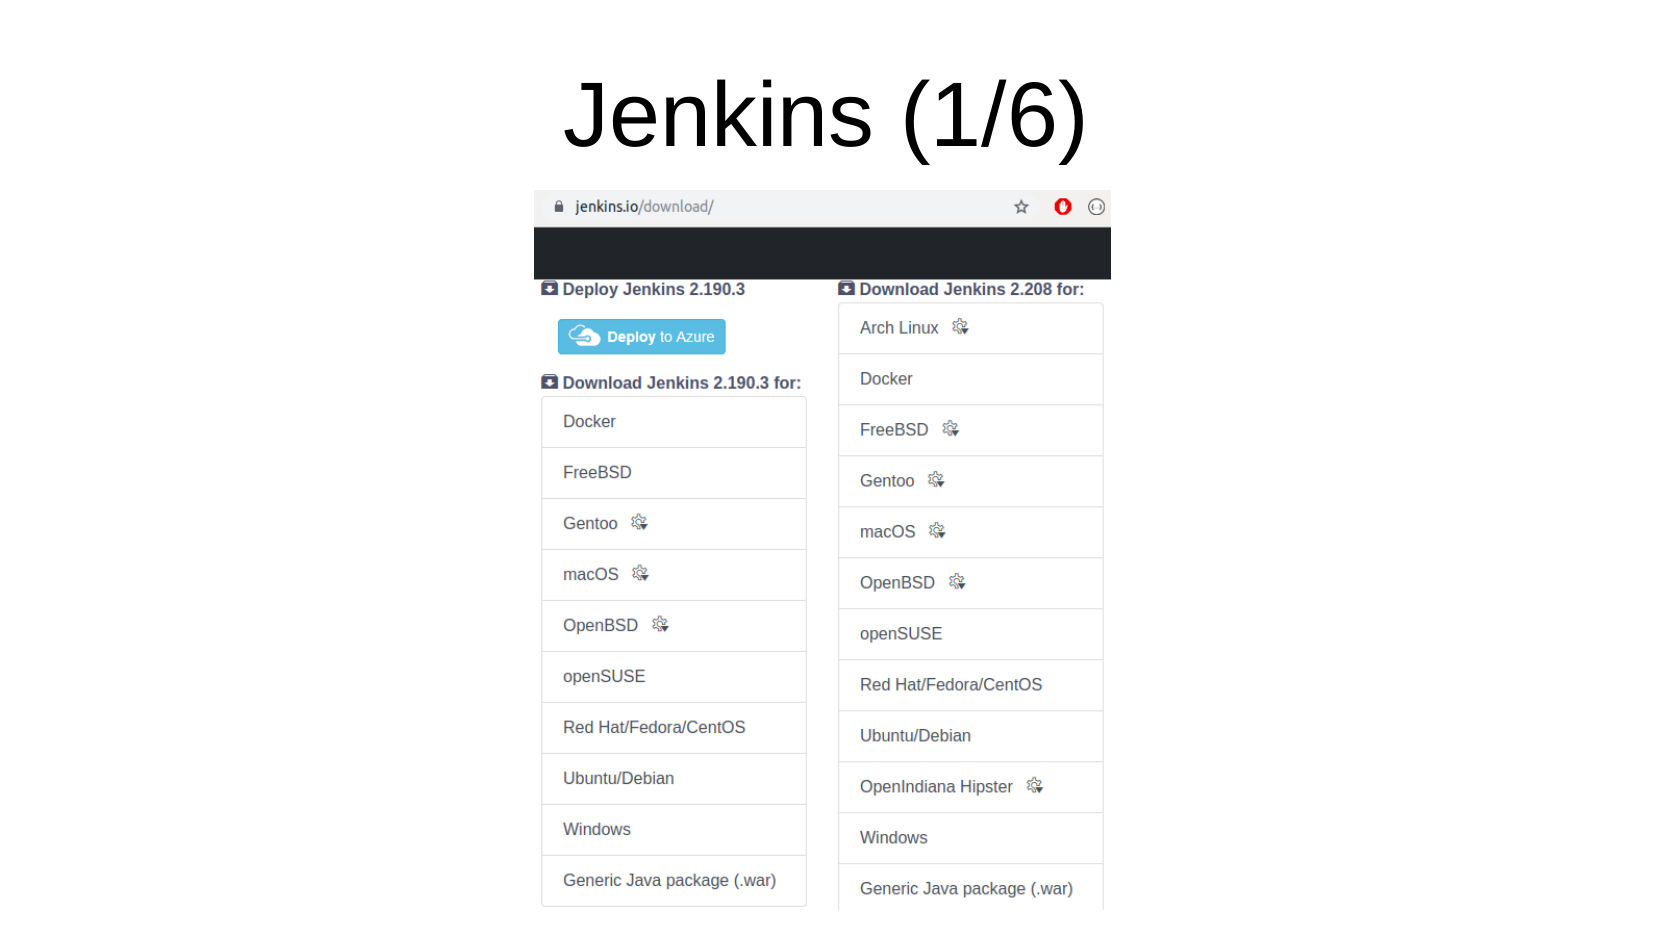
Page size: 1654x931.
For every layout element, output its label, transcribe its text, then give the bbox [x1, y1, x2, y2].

title Jenkins (1/6) [82, 37, 1571, 193]
picture [534, 190, 1111, 910]
